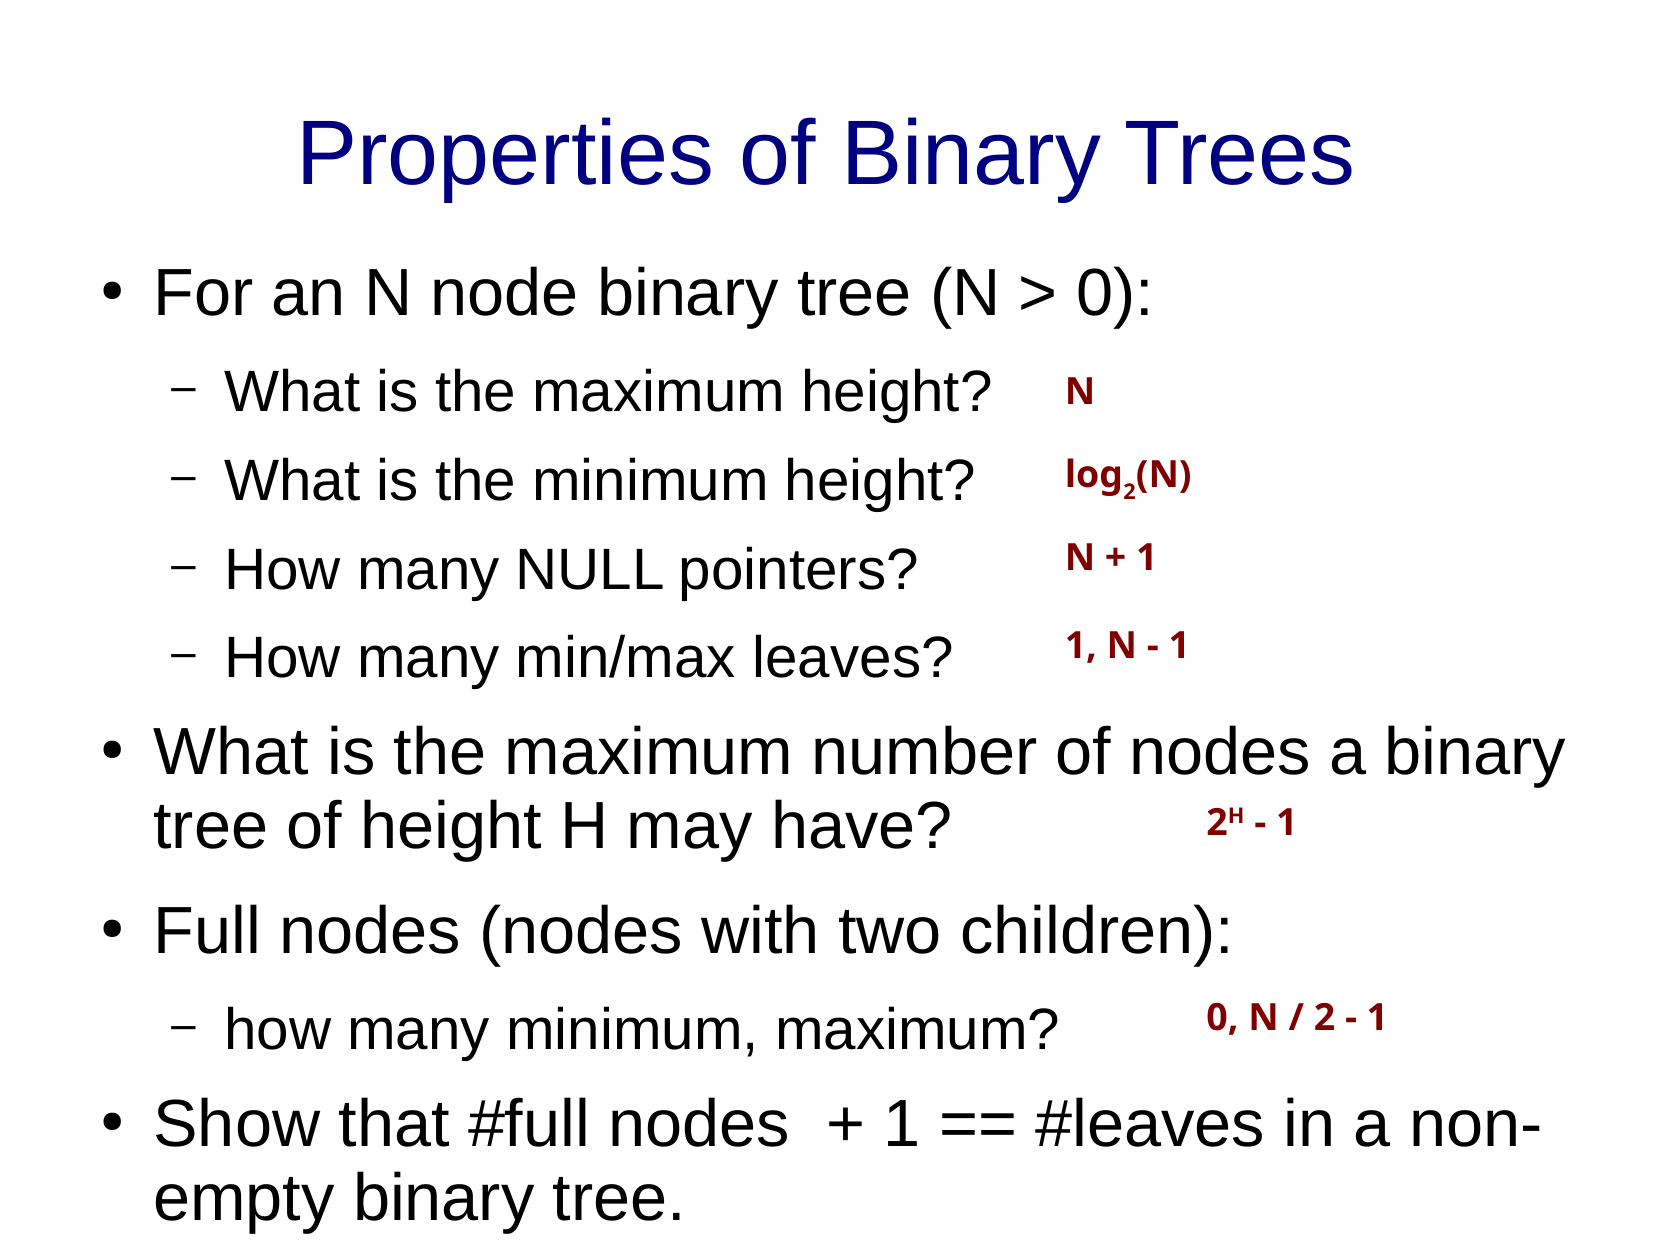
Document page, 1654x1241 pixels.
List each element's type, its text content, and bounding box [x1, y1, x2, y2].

text_box 2H - 1 [1191, 788, 1372, 868]
title Properties of Binary Trees [82, 49, 1571, 254]
text_box log2(N) [1050, 440, 1231, 514]
text_box 1, N - 1 [1050, 611, 1231, 691]
text_box N + 1 [1050, 522, 1231, 593]
text_box 0, N / 2 - 1 [1191, 983, 1411, 1066]
text_box N [1050, 357, 1201, 424]
list For an N node binary tree (N > 0): What is the maximum height? What is the minimum height? How many NULL pointers? How many min/max leaves? What is the maximum number of nodes a binary tree of height H may have? Full nodes (nodes with two children): how many minimum, maximum? Show that #full nodes + 1 == #leaves in a non-empty binary tree. [82, 254, 1571, 1236]
